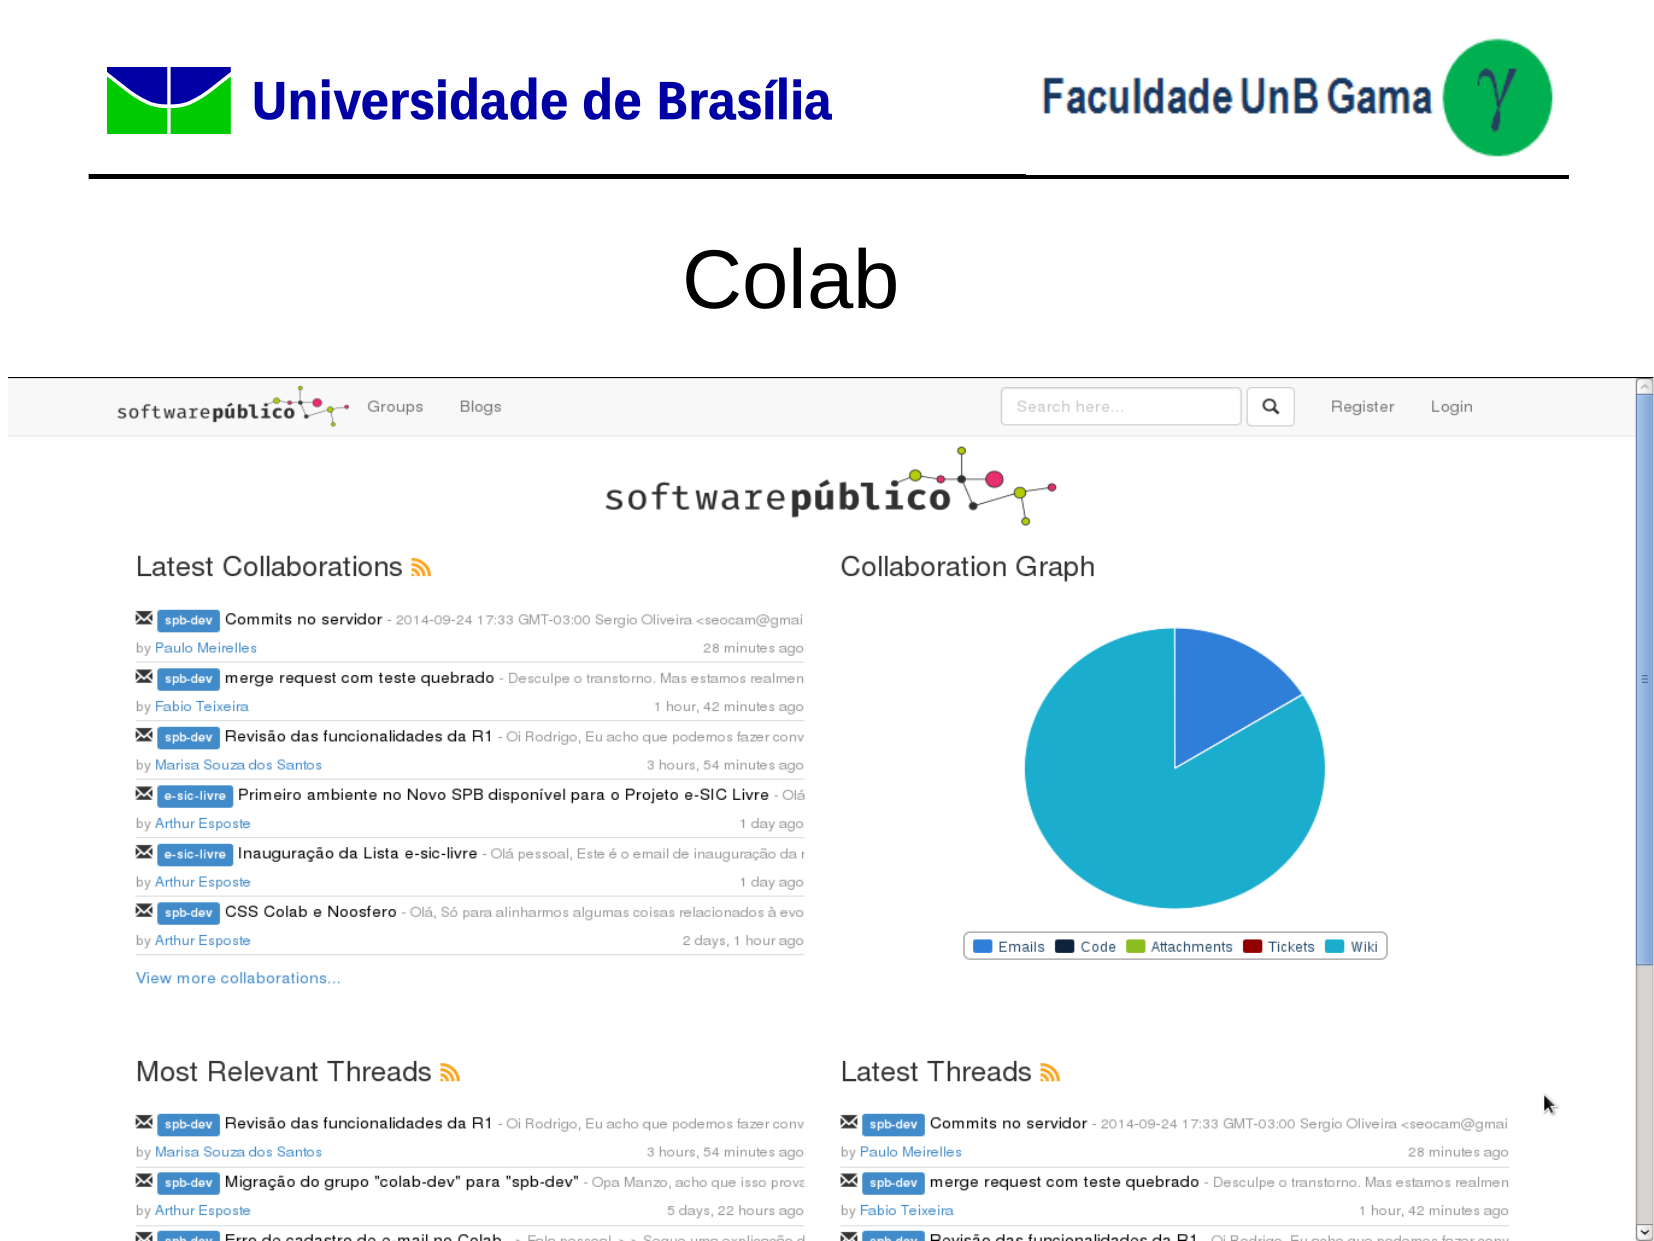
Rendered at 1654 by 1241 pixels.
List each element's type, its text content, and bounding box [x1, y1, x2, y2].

picture [8, 377, 1654, 1241]
subtitle Colab [47, 0, 1536, 377]
picture [88, 26, 1571, 225]
